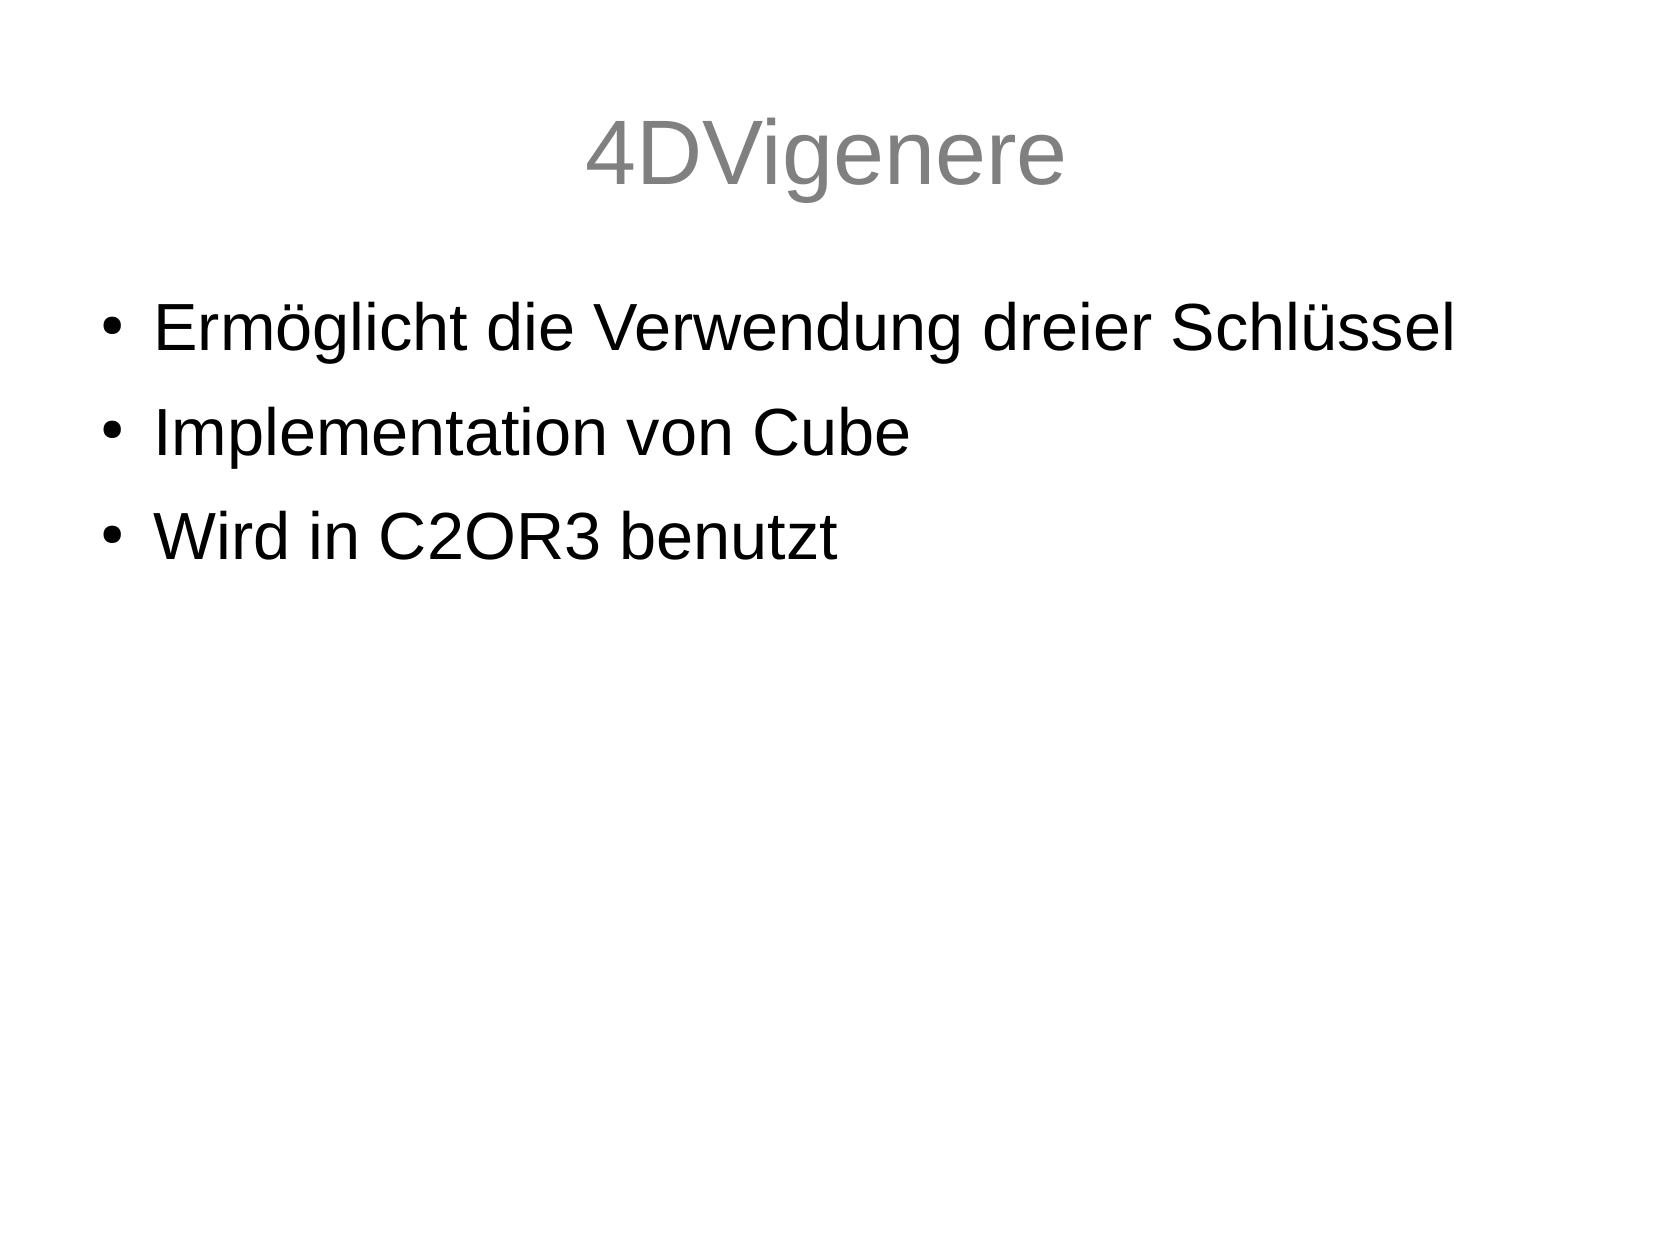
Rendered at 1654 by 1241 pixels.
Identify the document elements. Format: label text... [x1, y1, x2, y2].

list Ermöglicht die Verwendung dreier Schlüssel Implementation von Cube Wird in C2OR3 benutzt [82, 290, 1538, 1010]
title 4DVigenere [82, 49, 1571, 257]
